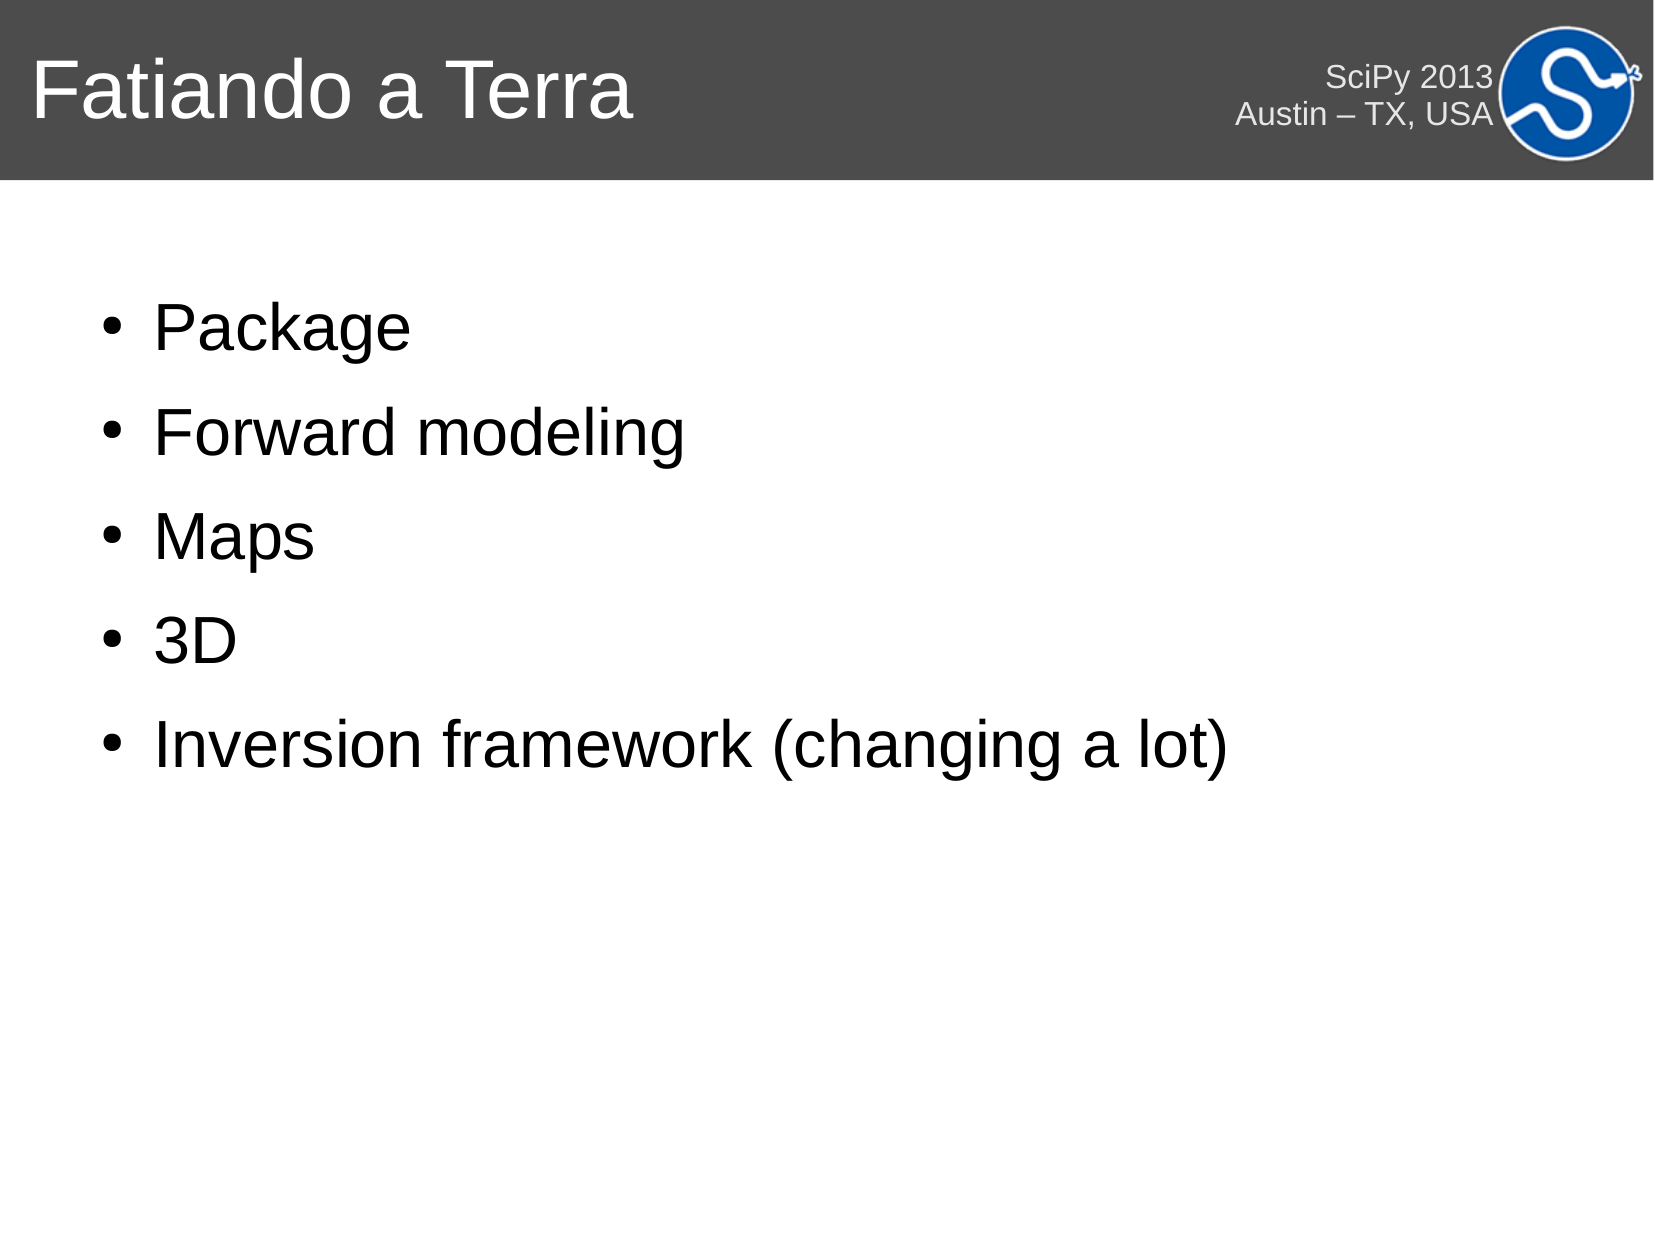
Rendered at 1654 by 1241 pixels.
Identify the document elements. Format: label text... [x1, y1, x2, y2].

list Package Forward modeling Maps 3D Inversion framework (changing a lot) [82, 290, 1538, 1010]
title Fatiando a Terra [30, 0, 1201, 181]
picture [1496, 25, 1647, 165]
